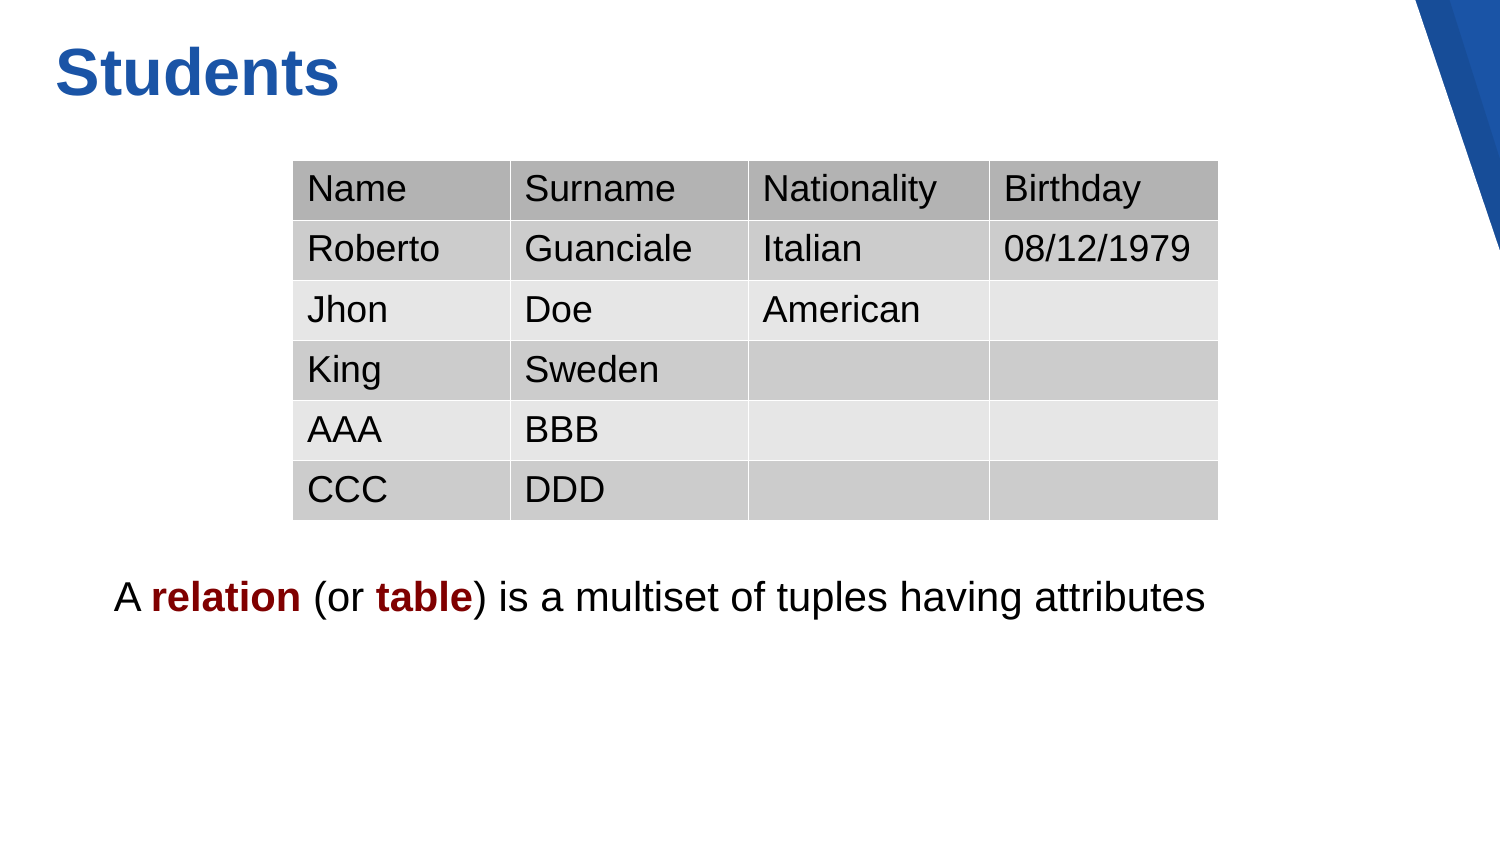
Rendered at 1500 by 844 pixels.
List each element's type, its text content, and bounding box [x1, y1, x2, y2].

table_cell [749, 341, 989, 400]
table_cell King [293, 341, 510, 400]
table_header Surname [511, 161, 748, 220]
table_cell 08/12/1979 [990, 221, 1218, 280]
table_cell CCC [293, 461, 510, 520]
table_cell [749, 401, 989, 460]
table_cell BBB [511, 401, 748, 460]
table_cell American [749, 281, 989, 340]
table_cell Guanciale [511, 221, 748, 280]
list A relation (or table) is a multiset of tuples having attributes [27, 555, 1441, 830]
table_header Nationality [749, 161, 989, 220]
table_cell DDD [511, 461, 748, 520]
table_cell AAA [293, 401, 510, 460]
table_cell Sweden [511, 341, 748, 400]
table_header Birthday [990, 161, 1218, 220]
table_cell [990, 341, 1218, 400]
table_cell Italian [749, 221, 989, 280]
table_cell [990, 401, 1218, 460]
table_header Name [293, 161, 510, 220]
table_cell [749, 461, 989, 520]
title Students [40, 56, 1231, 124]
table_cell [990, 281, 1218, 340]
table_cell [990, 461, 1218, 520]
table_cell Doe [511, 281, 748, 340]
table_cell Roberto [293, 221, 510, 280]
table_cell Jhon [293, 281, 510, 340]
